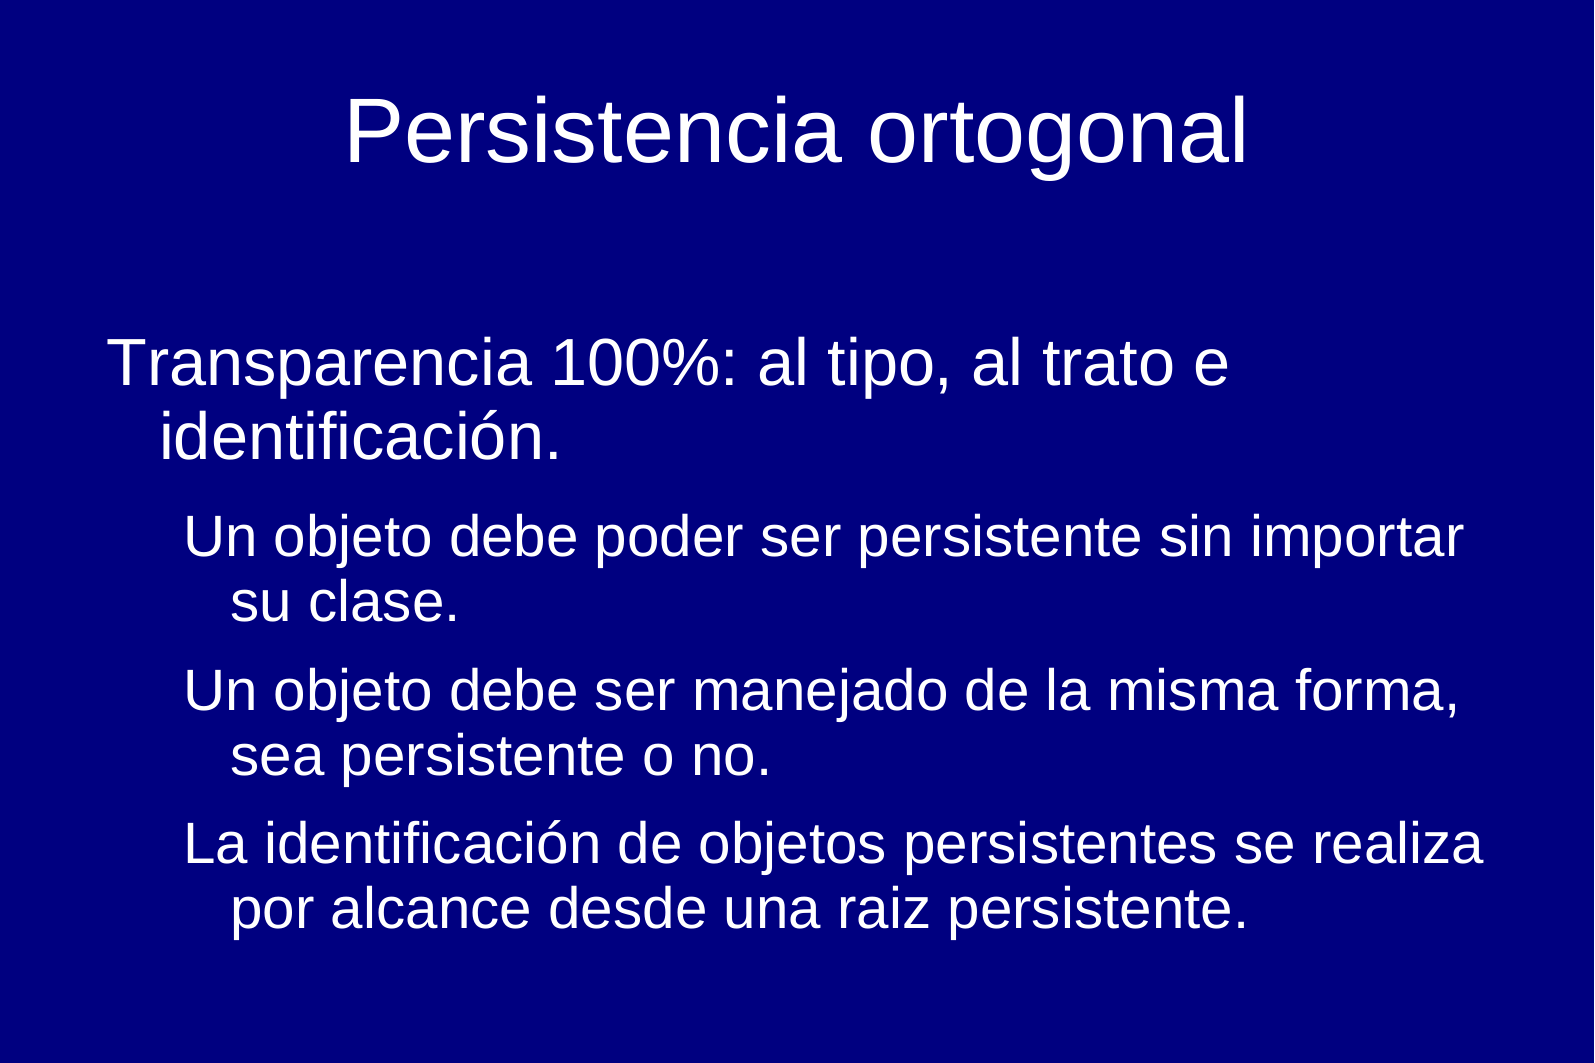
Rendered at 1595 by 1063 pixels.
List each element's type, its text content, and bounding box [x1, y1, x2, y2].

list Transparencia 100%: al tipo, al trato e identificación. Un objeto debe poder ser persistente sin importar su clase. Un objeto debe ser manejado de la misma forma, sea persistente o no. La identificación de objetos persistentes se realiza por alcance desde una raiz persistente. [88, 324, 1524, 940]
title Persistencia ortogonal [79, 42, 1515, 220]
